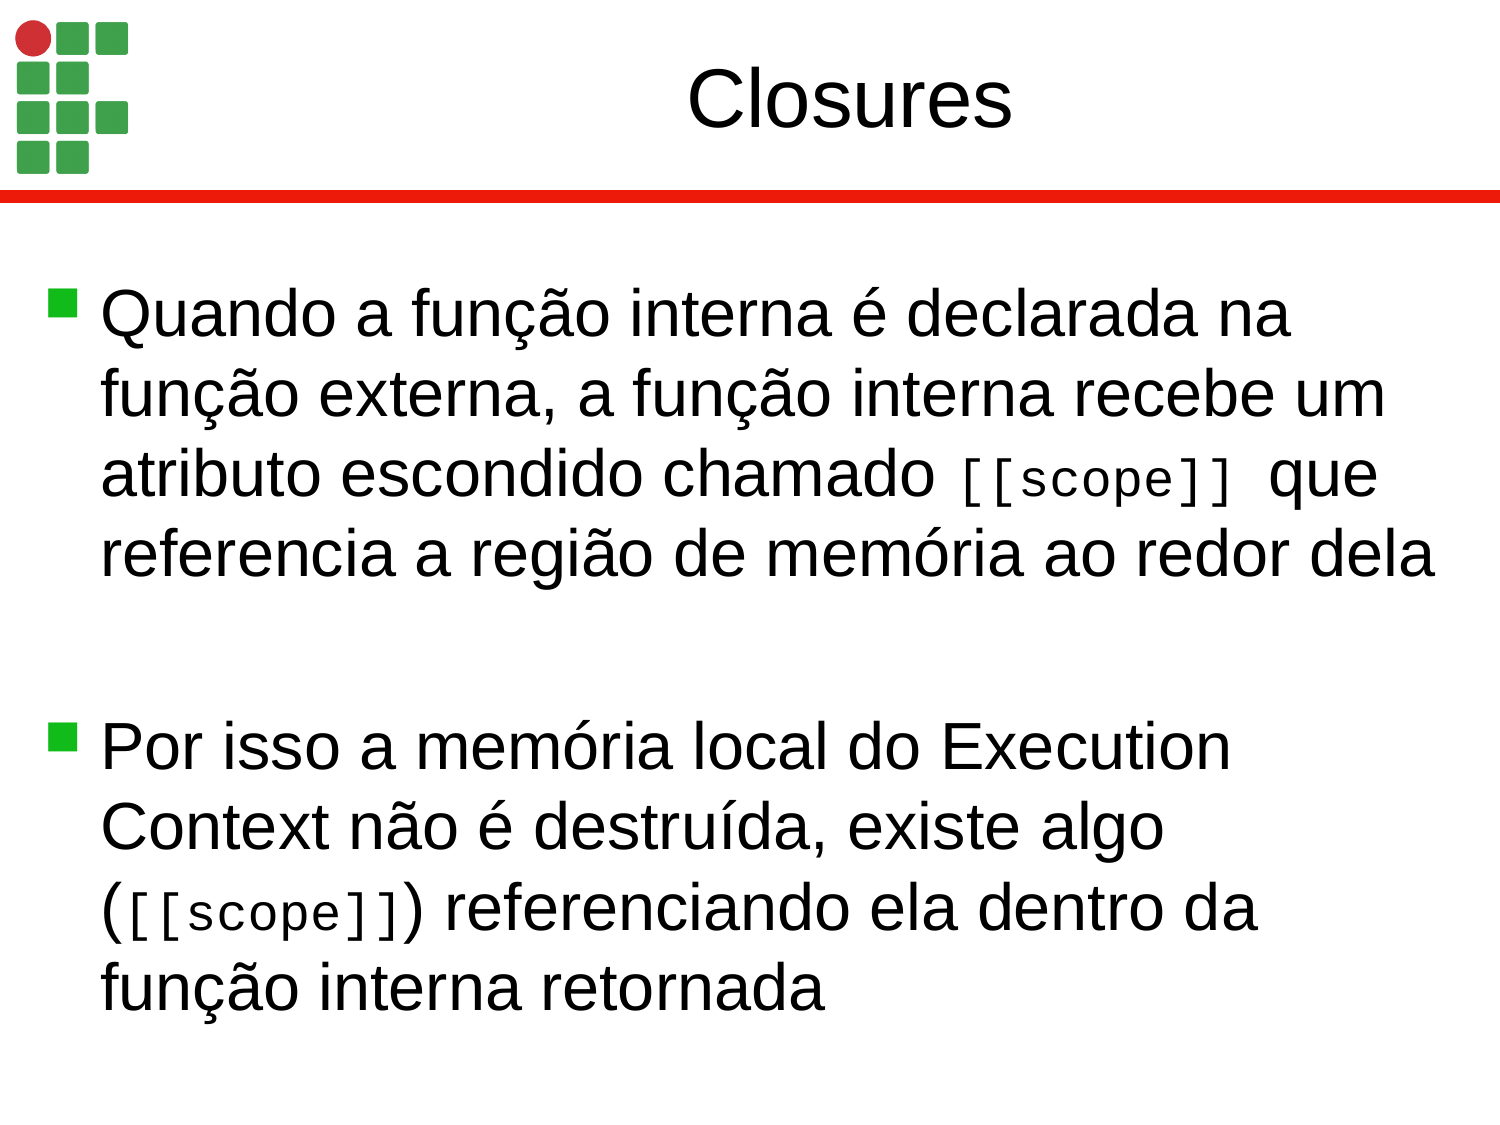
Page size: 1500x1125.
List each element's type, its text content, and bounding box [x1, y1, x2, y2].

title Closures [230, 0, 1471, 202]
picture [14, 16, 130, 178]
list Quando a função interna é declarada na função externa, a função interna recebe um atributo escondido chamado [[scope]] que referencia a região de memória ao redor dela Por isso a memória local do Execution Context não é destruída, existe algo ([[scope]]) referenciando ela dentro da função interna retornada [29, 207, 1471, 1087]
